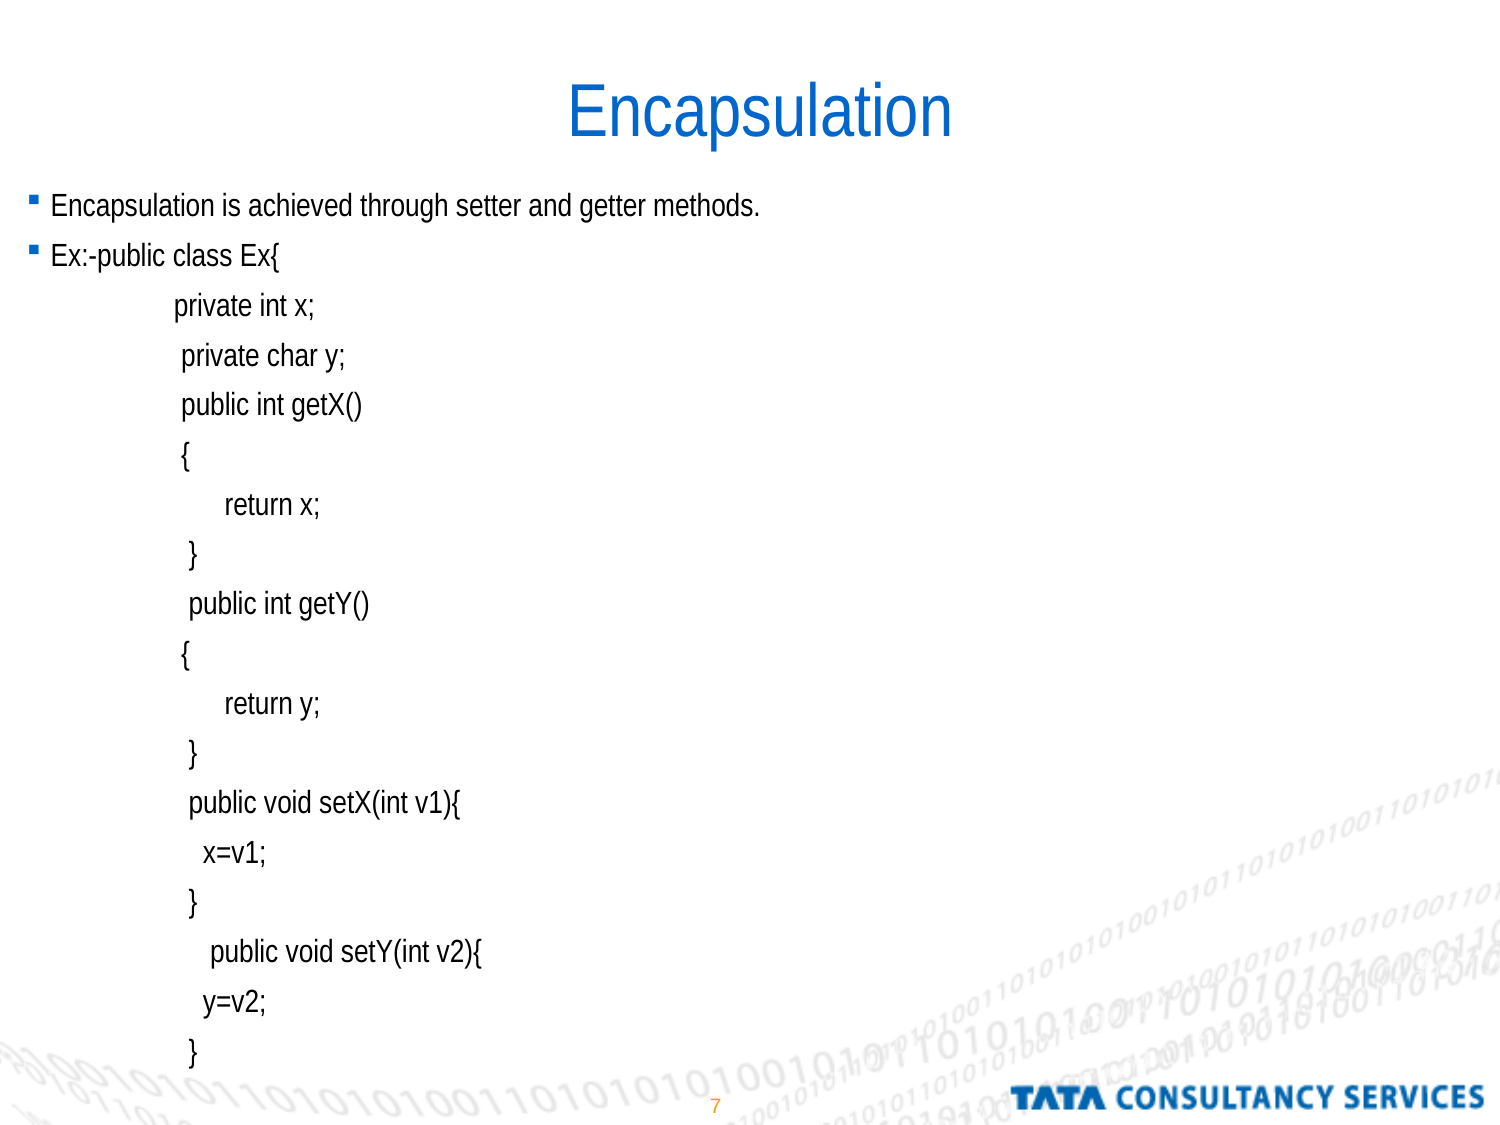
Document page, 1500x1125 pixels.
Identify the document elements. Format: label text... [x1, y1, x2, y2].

title Encapsulation [179, 12, 1342, 177]
list Encapsulation is achieved through setter and getter methods. Ex:-public class Ex{ private int x; private char y; public int getX() { return x; } public int getY() { return y; } public void setX(int v1){ x=v1; } public void setY(int v2){ y=v2; } [11, 177, 1426, 1087]
picture [0, 755, 1500, 1125]
